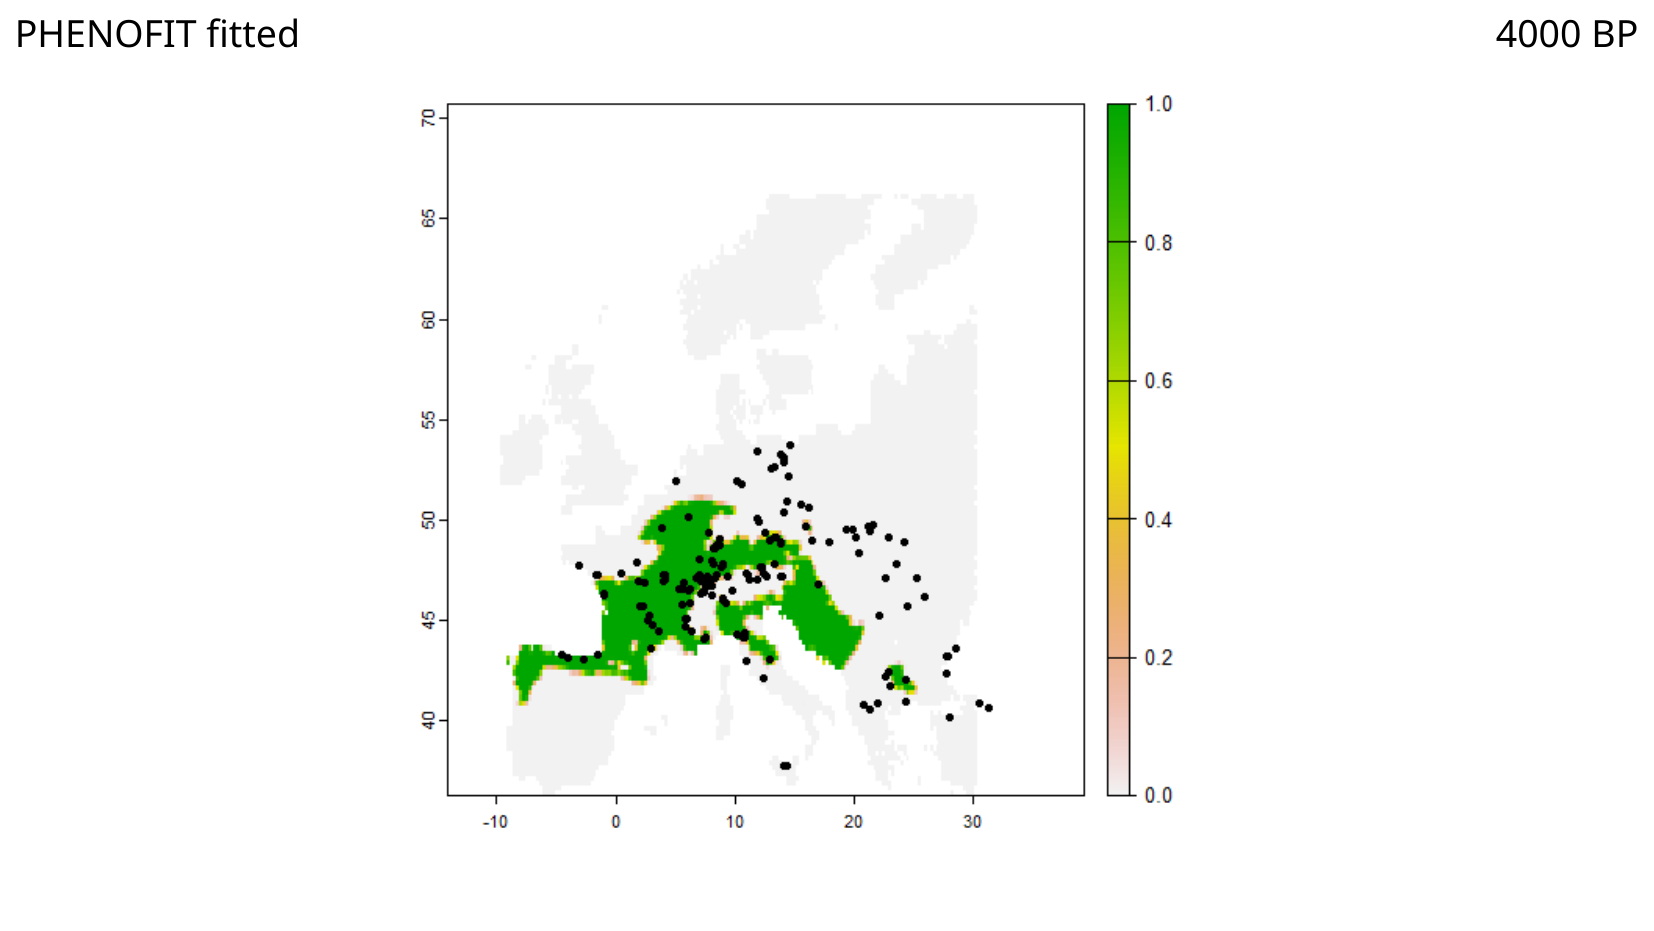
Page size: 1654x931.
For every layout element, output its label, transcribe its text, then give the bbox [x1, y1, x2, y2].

picture [355, 41, 1298, 889]
text_box 4000 BP [826, 0, 1654, 66]
text_box PHENOFIT fitted [0, 0, 826, 66]
